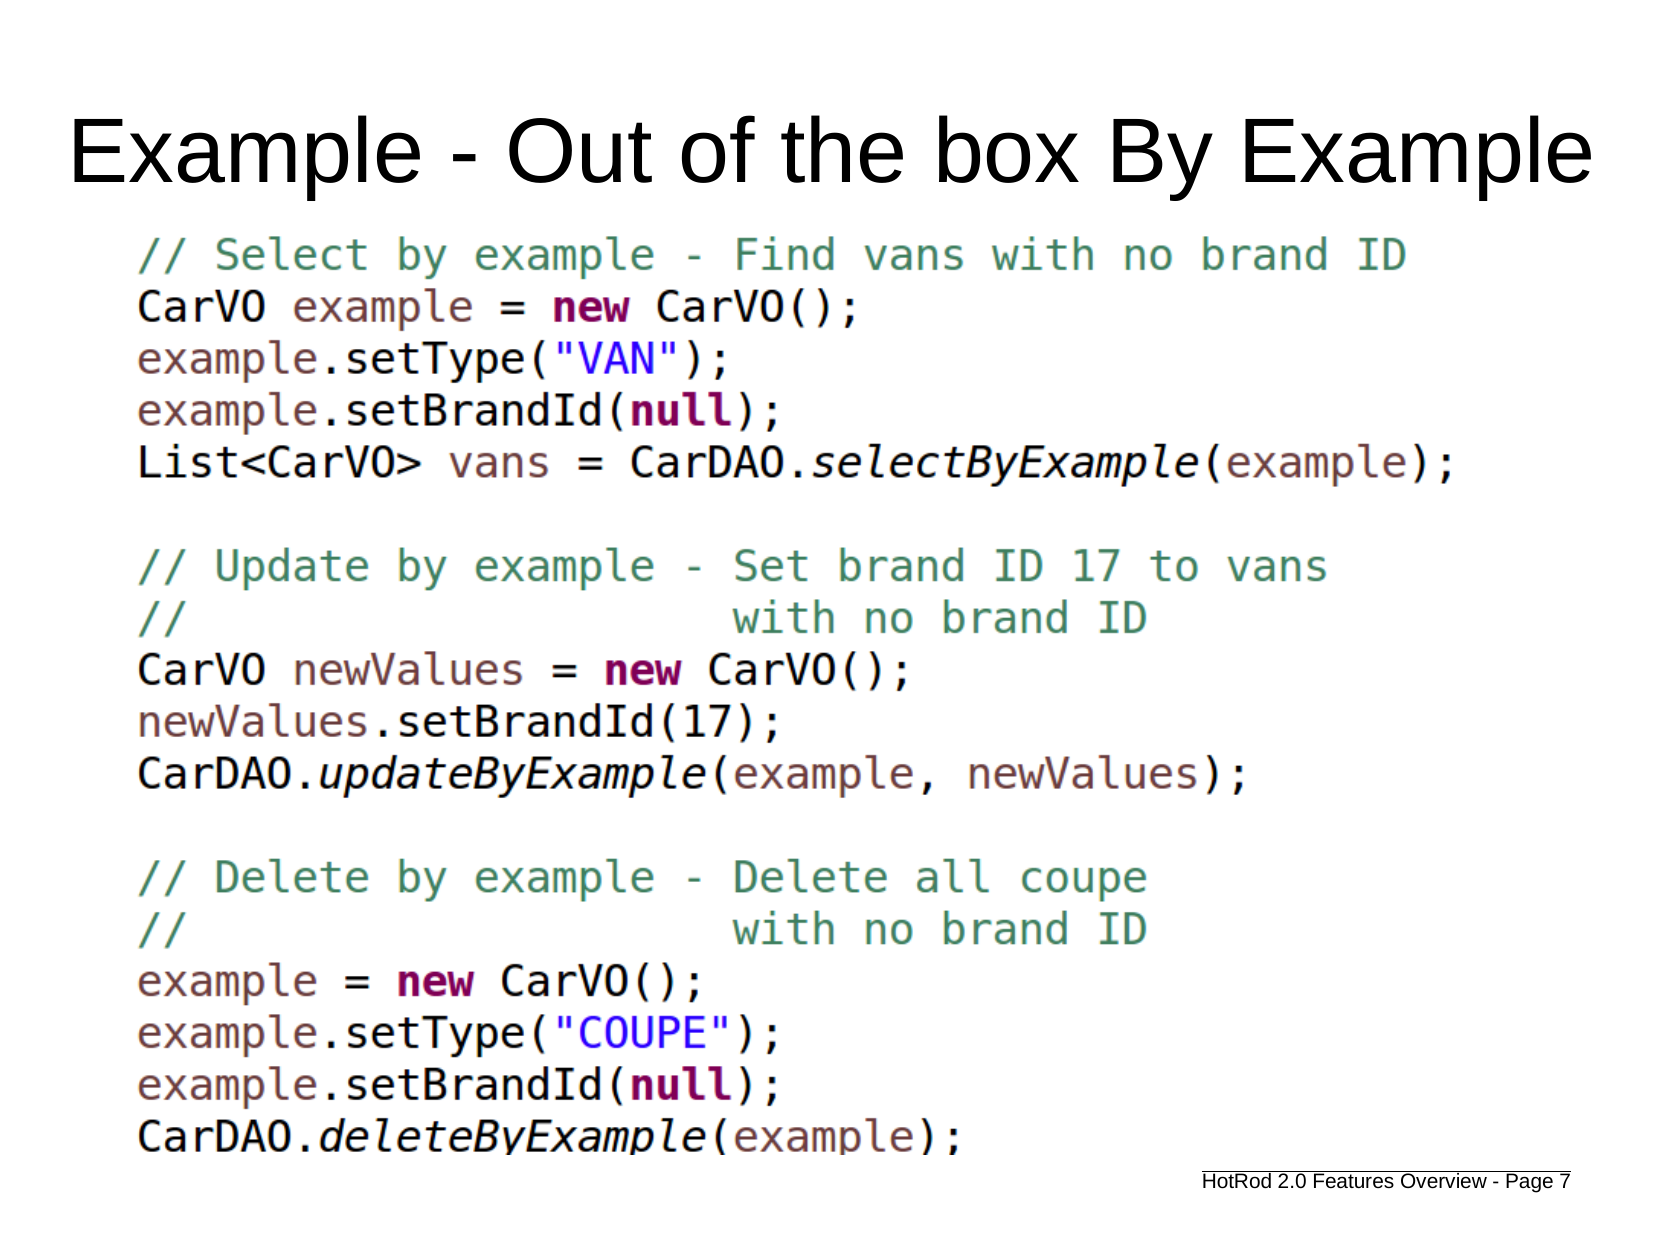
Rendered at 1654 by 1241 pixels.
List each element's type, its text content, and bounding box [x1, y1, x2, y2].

title Example - Out of the box By Example [60, 47, 1606, 255]
picture [135, 229, 1456, 1156]
